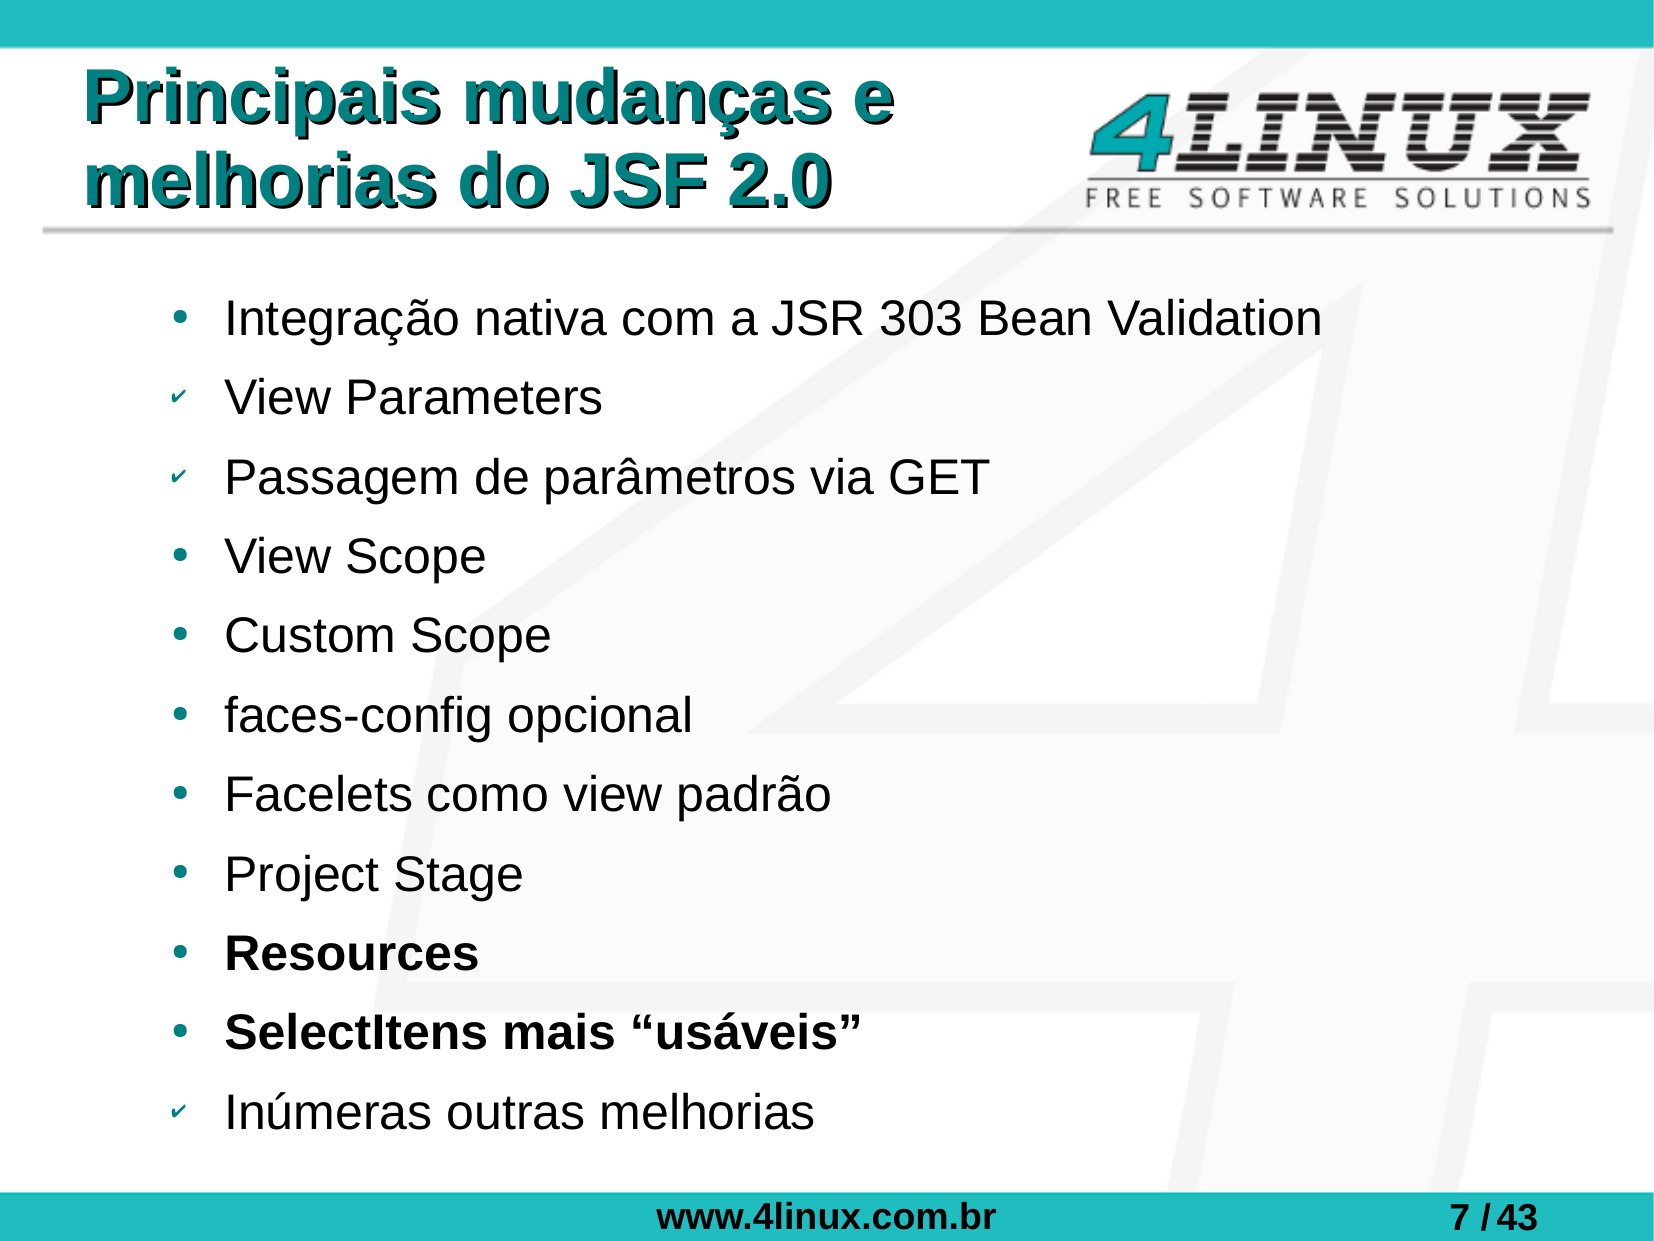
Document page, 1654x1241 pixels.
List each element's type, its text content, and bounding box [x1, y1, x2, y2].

list Integração nativa com a JSR 303 Bean Validation View Parameters Passagem de parâmetros via GET View Scope Custom Scope faces-config opcional Facelets como view padrão Project Stage Resources SelectItens mais “usáveis” Inúmeras outras melhorias [82, 290, 1571, 1109]
picture [0, 0, 1654, 1241]
title Principais mudanças e melhorias do JSF 2.0 [82, 49, 1051, 226]
